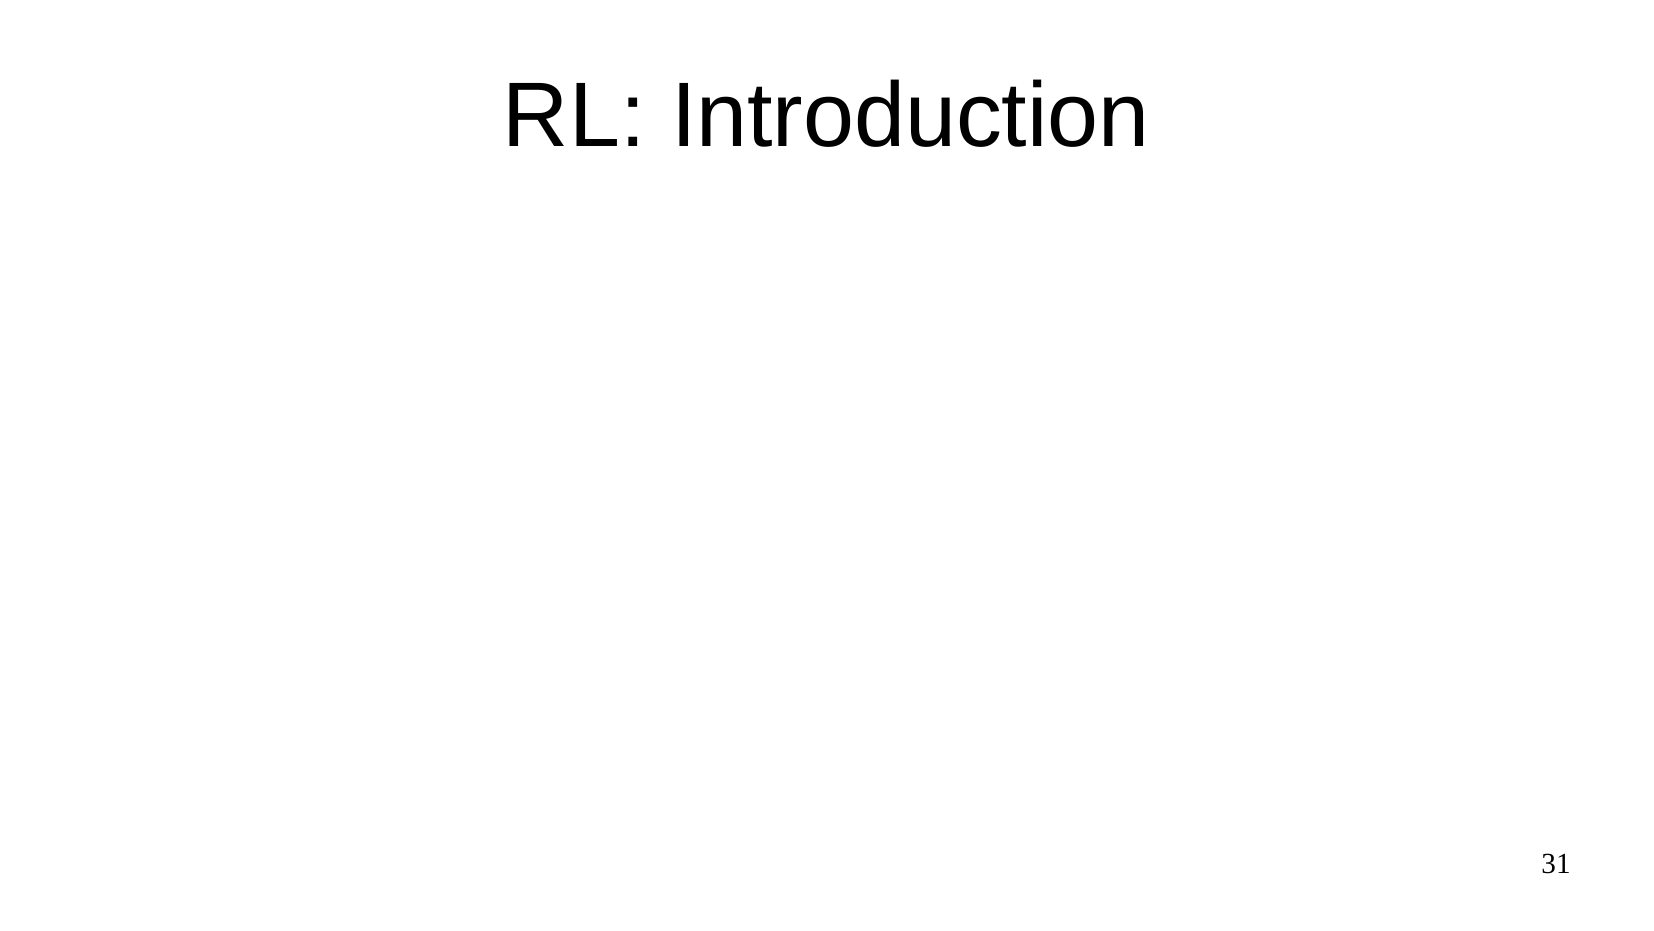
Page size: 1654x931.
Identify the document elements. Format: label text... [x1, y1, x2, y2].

title RL: Introduction [82, 37, 1571, 193]
